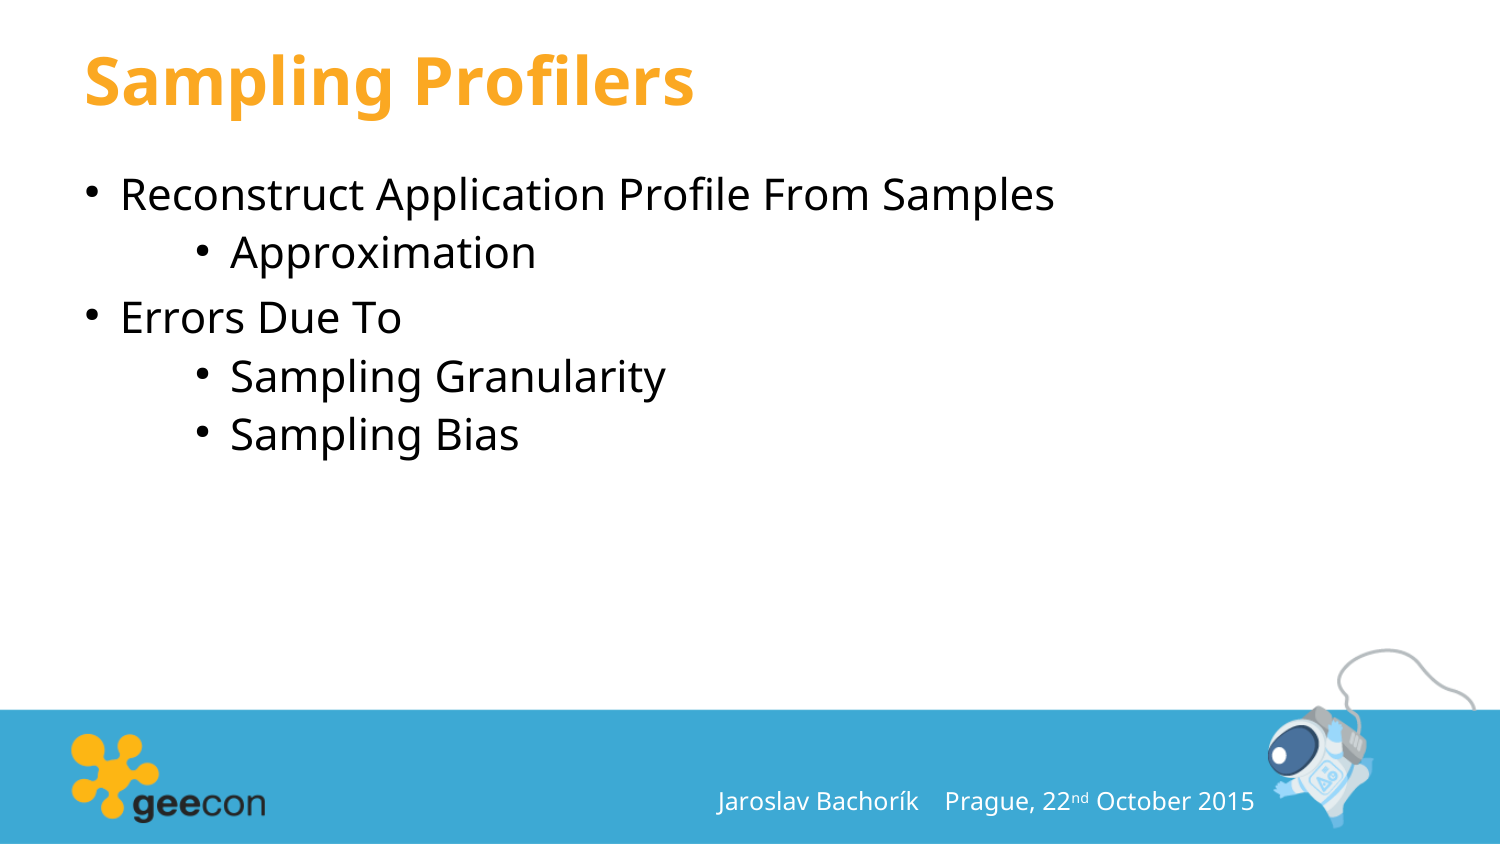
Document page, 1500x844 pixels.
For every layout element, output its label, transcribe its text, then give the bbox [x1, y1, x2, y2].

list Reconstruct Application Profile From Samples Approximation Errors Due To Sampling Granularity Sampling Bias [75, 161, 1426, 623]
title Sampling Profilers [75, 33, 1426, 161]
text_box Jaroslav Bachorík Prague, 22nd October 2015 [442, 778, 1270, 824]
picture [0, 0, 1500, 844]
